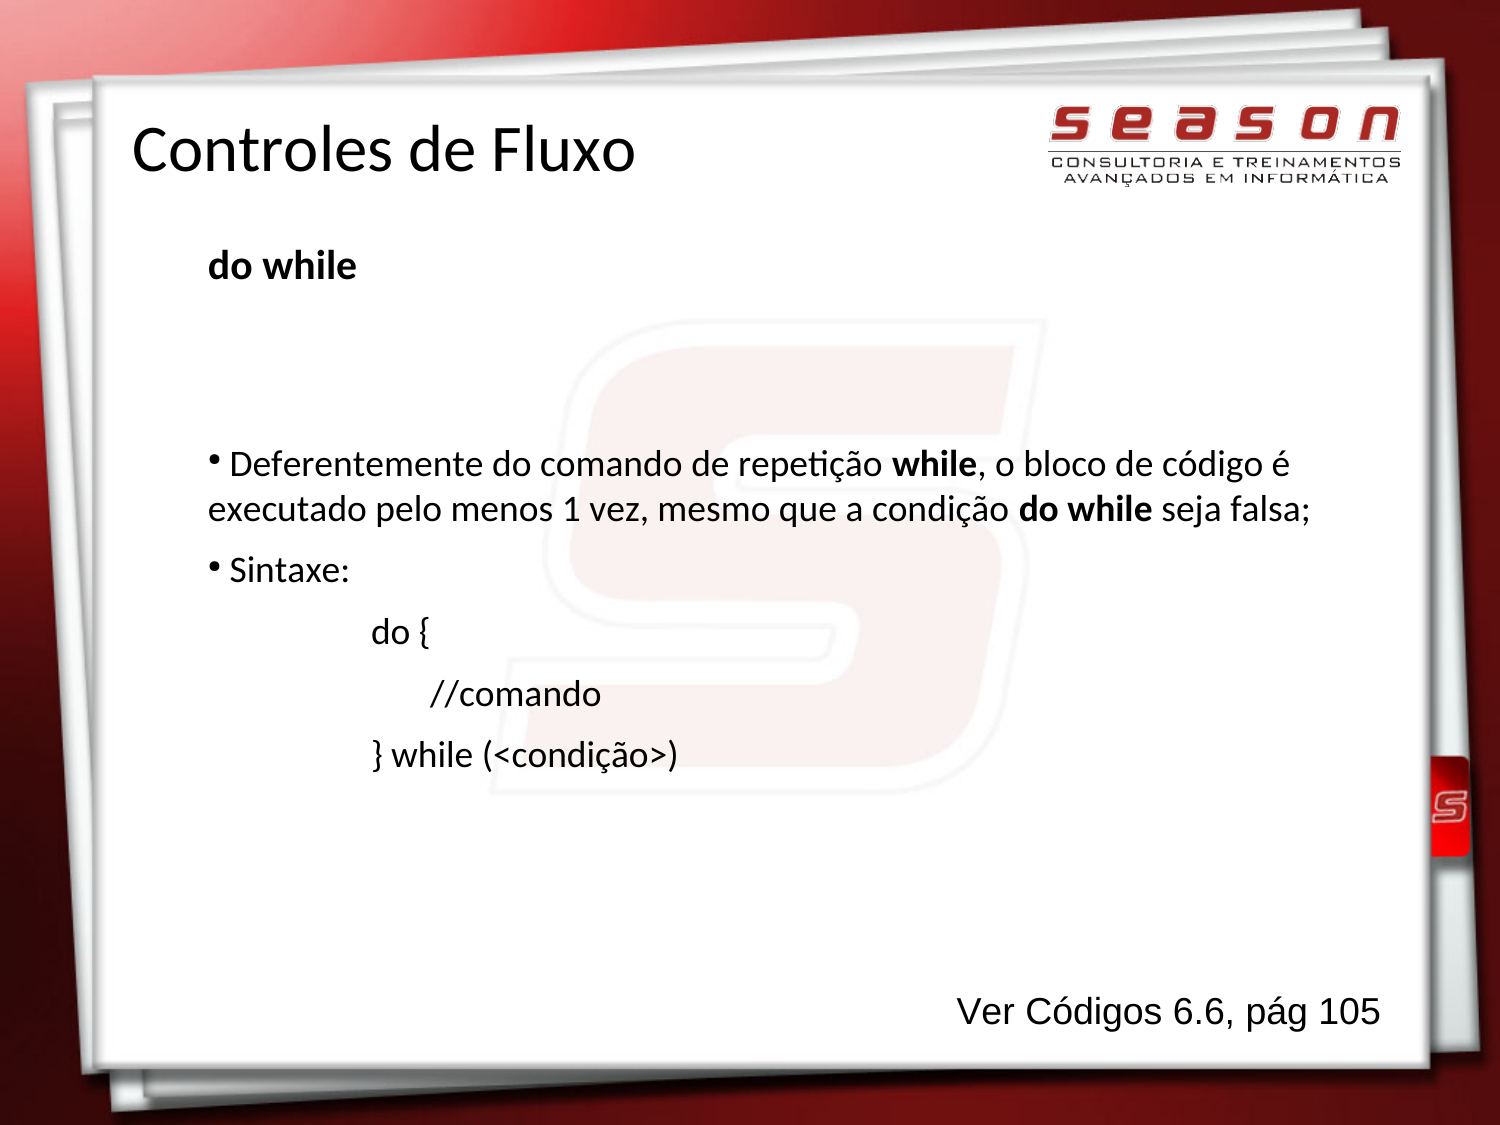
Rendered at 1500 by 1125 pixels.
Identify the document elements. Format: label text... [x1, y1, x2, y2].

text_box Deferentemente do comando de repetição while, o bloco de código é executado pelo menos 1 vez, mesmo que a condição do while seja falsa; Sintaxe: do { //comando } while (<condição>) [207, 416, 1328, 798]
text_box do while [207, 231, 1328, 296]
title Controles de Fluxo [118, 33, 1394, 257]
text_box Ver Códigos 6.6, pág 105 [708, 979, 1396, 1040]
picture [0, 0, 1500, 1125]
